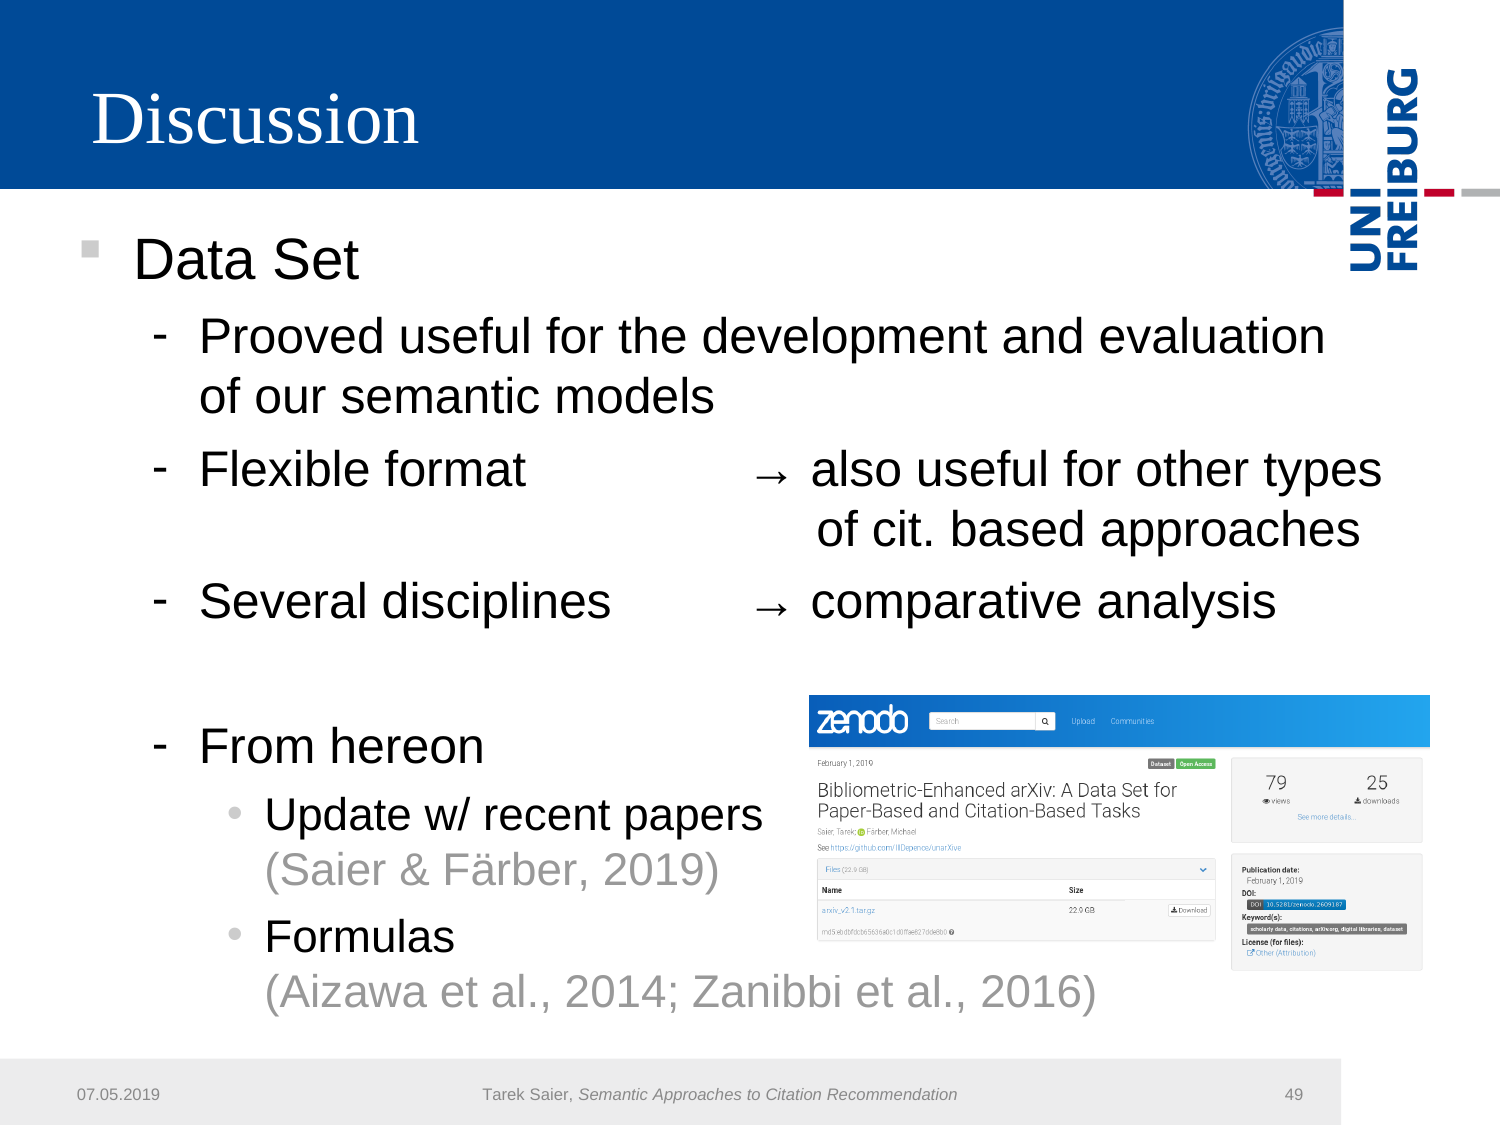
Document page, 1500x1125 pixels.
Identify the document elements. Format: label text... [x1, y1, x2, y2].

list Data Set Prooved useful for the development and evaluation of our semantic models Flexible format → also useful for other types of cit. based approaches Several disciplines → comparative analysis From hereon Update w/ recent papers (Saier & Färber, 2019) Formulas (Aizawa et al., 2014; Zanibbi et al., 2016) [76, 221, 1388, 1017]
picture [0, 0, 1500, 271]
picture [809, 695, 1430, 975]
title Discussion [76, 49, 1235, 178]
